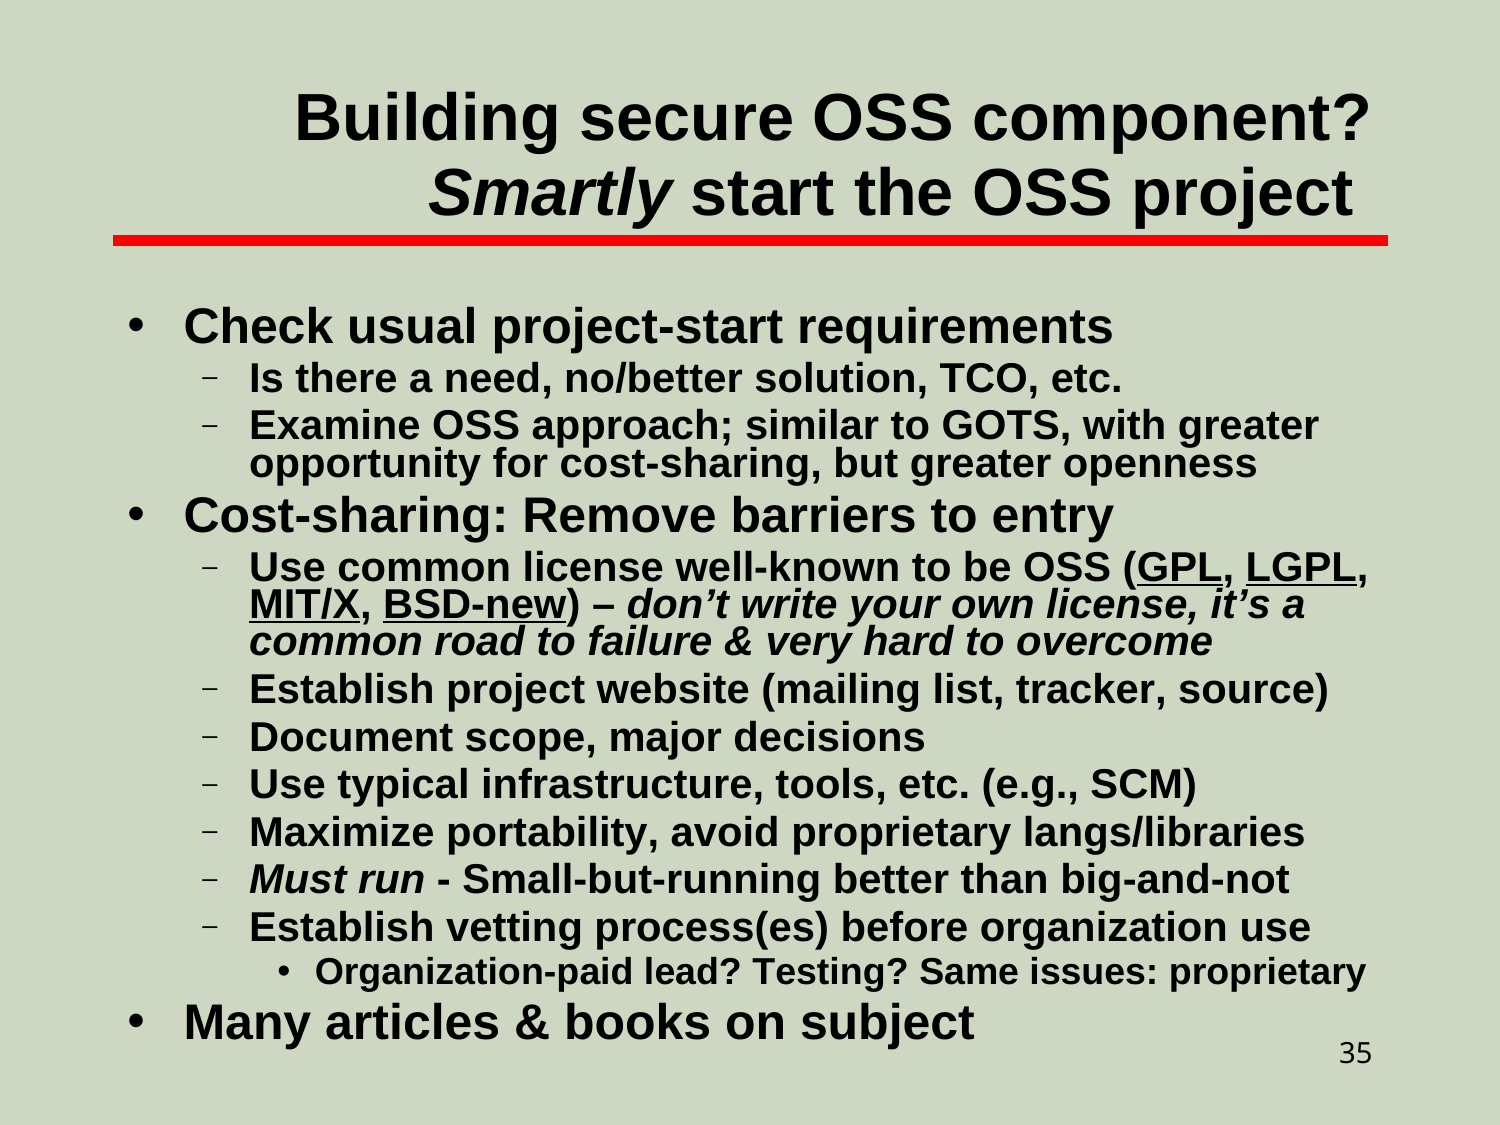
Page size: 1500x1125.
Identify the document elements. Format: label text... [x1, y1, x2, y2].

list Check usual project-start requirements Is there a need, no/better solution, TCO, etc. Examine OSS approach; similar to GOTS, with greater opportunity for cost-sharing, but greater openness Cost-sharing: Remove barriers to entry Use common license well-known to be OSS (GPL, LGPL, MIT/X, BSD-new) – don’t write your own license, it’s a common road to failure & very hard to overcome Establish project website (mailing list, tracker, source) Document scope, major decisions Use typical infrastructure, tools, etc. (e.g., SCM) Maximize portability, avoid proprietary langs/libraries Must run - Small-but-running better than big-and-not Establish vetting process(es) before organization use Organization-paid lead? Testing? Same issues: proprietary Many articles & books on subject [112, 299, 1388, 1087]
title Building secure OSS component? Smartly start the OSS project [225, 72, 1388, 238]
